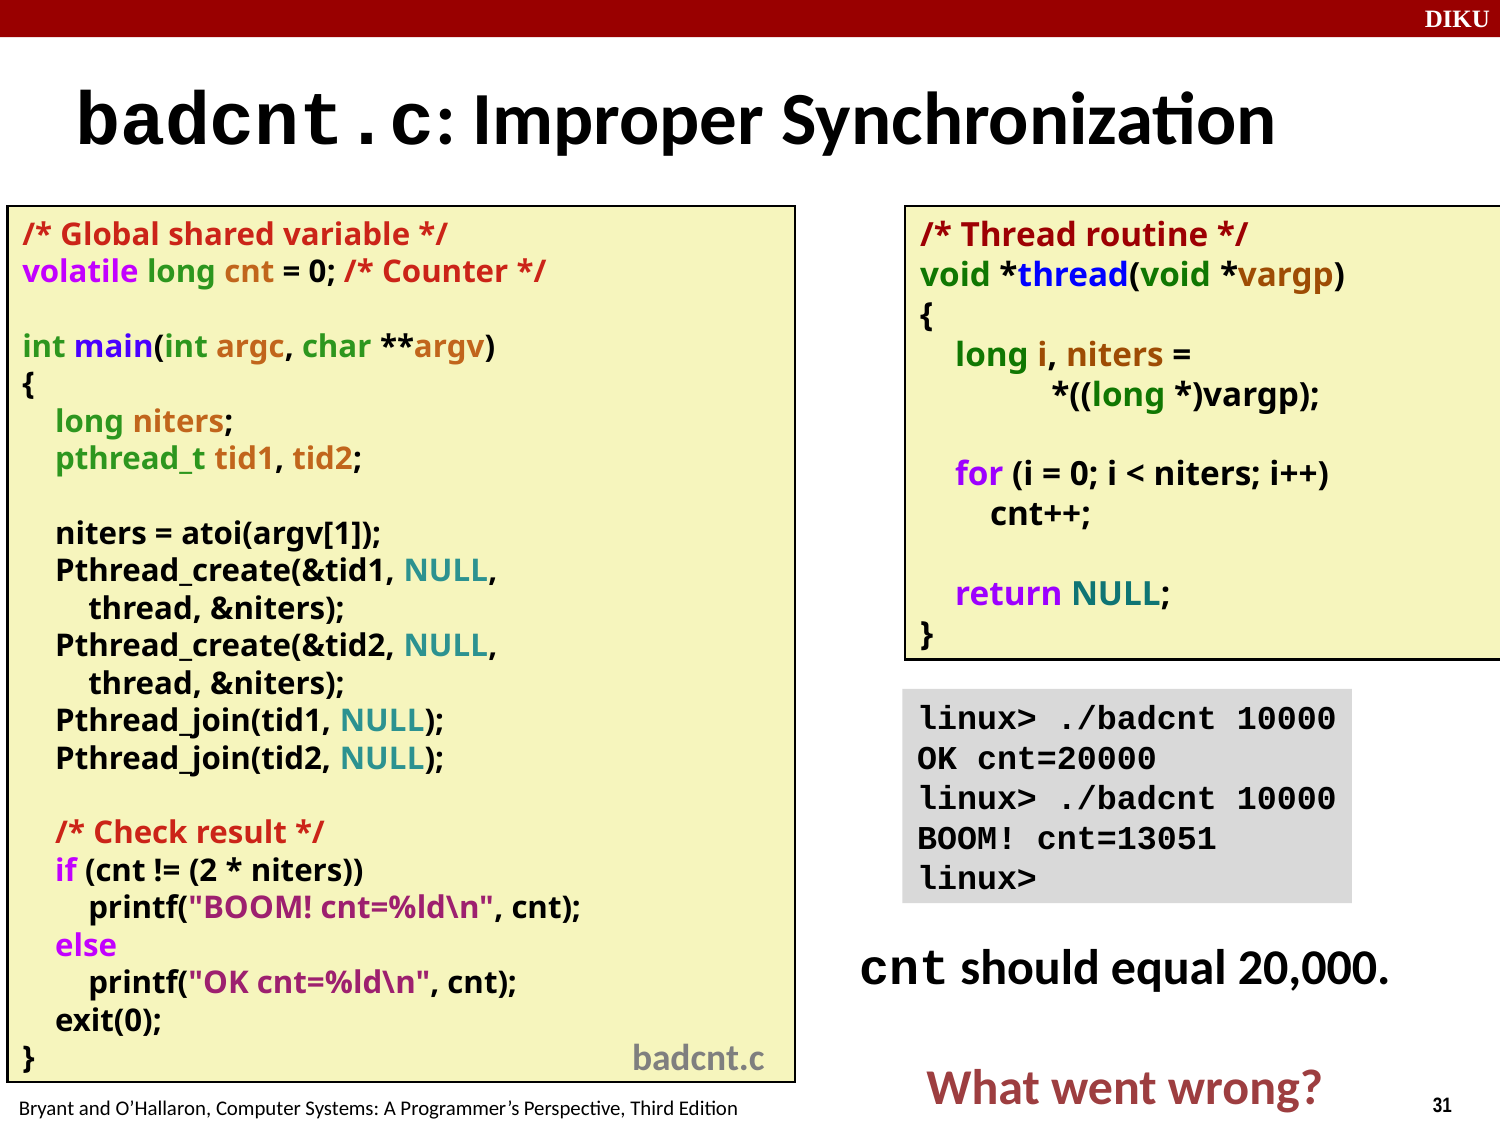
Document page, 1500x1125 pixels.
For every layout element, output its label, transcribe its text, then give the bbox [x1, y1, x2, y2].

text_box /* Global shared variable */ volatile long cnt = 0; /* Counter */ int main(int argc, char **argv) { long niters; pthread_t tid1, tid2; niters = atoi(argv[1]); Pthread_create(&tid1, NULL, thread, &niters); Pthread_create(&tid2, NULL, thread, &niters); Pthread_join(tid1, NULL); Pthread_join(tid2, NULL); /* Check result */ if (cnt != (2 * niters)) printf("BOOM! cnt=%ld\n", cnt); else printf("OK cnt=%ld\n", cnt); exit(0); } [7, 206, 795, 1083]
text_box badcnt.c [617, 1025, 780, 1085]
text_box badcnt.c: Improper Synchronization [60, 24, 1500, 205]
text_box /* Thread routine */ void *thread(void *vargp) { long i, niters = *((long *)vargp); for (i = 0; i < niters; i++) cnt++; return NULL; } [905, 205, 1500, 660]
text_box cnt should equal 20,000. What went wrong? [837, 934, 1413, 1114]
text_box linux> ./badcnt 10000 OK cnt=20000 linux> ./badcnt 10000 BOOM! cnt=13051 linux> [902, 688, 1352, 904]
